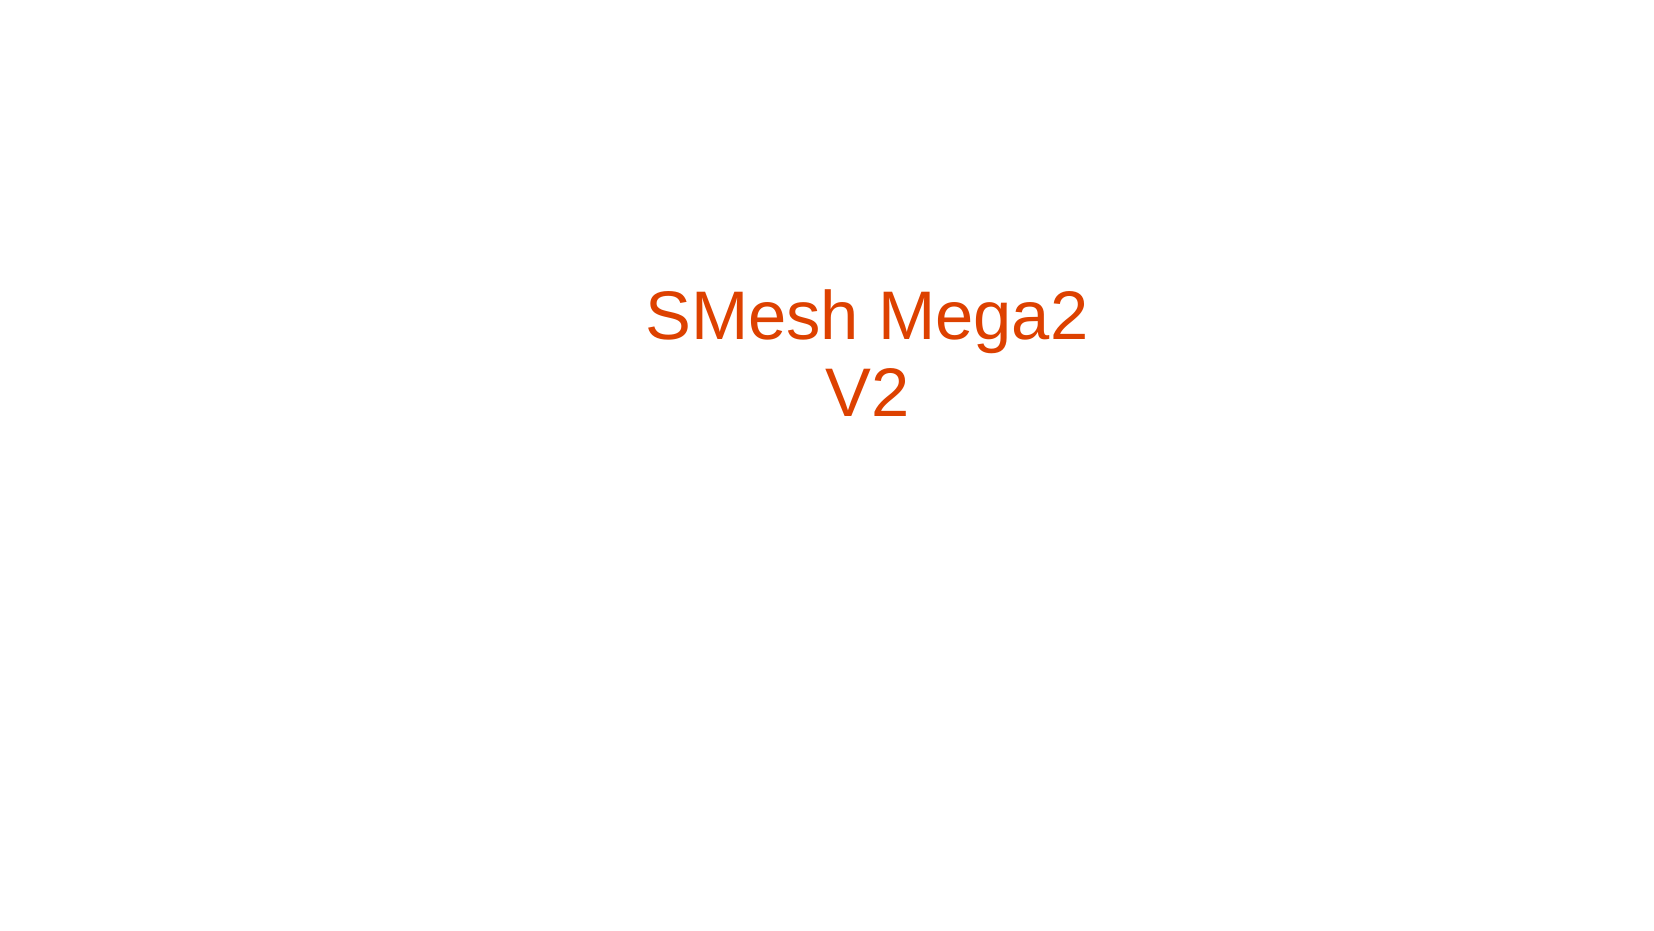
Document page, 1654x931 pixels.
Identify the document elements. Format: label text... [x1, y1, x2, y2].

title SMesh Mega2 V2 [128, 265, 1606, 443]
